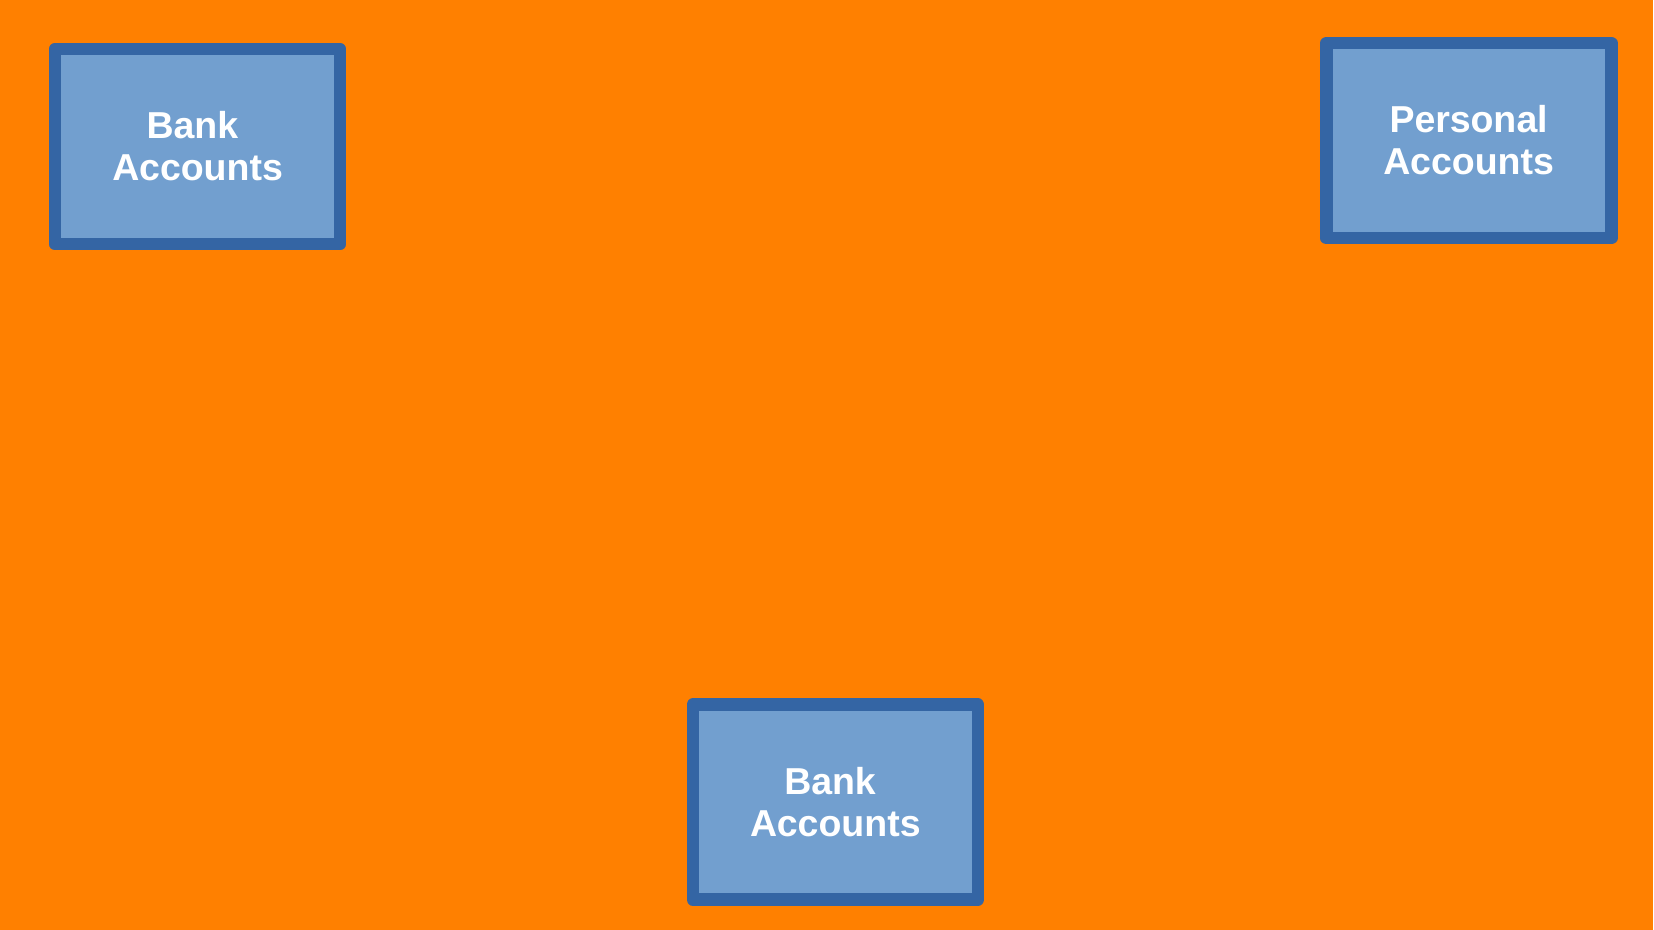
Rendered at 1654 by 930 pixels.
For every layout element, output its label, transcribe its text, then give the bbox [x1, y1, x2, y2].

text_box Bank Accounts [55, 49, 341, 245]
text_box Bank Accounts [692, 704, 978, 900]
text_box Personal Accounts [1326, 43, 1612, 239]
